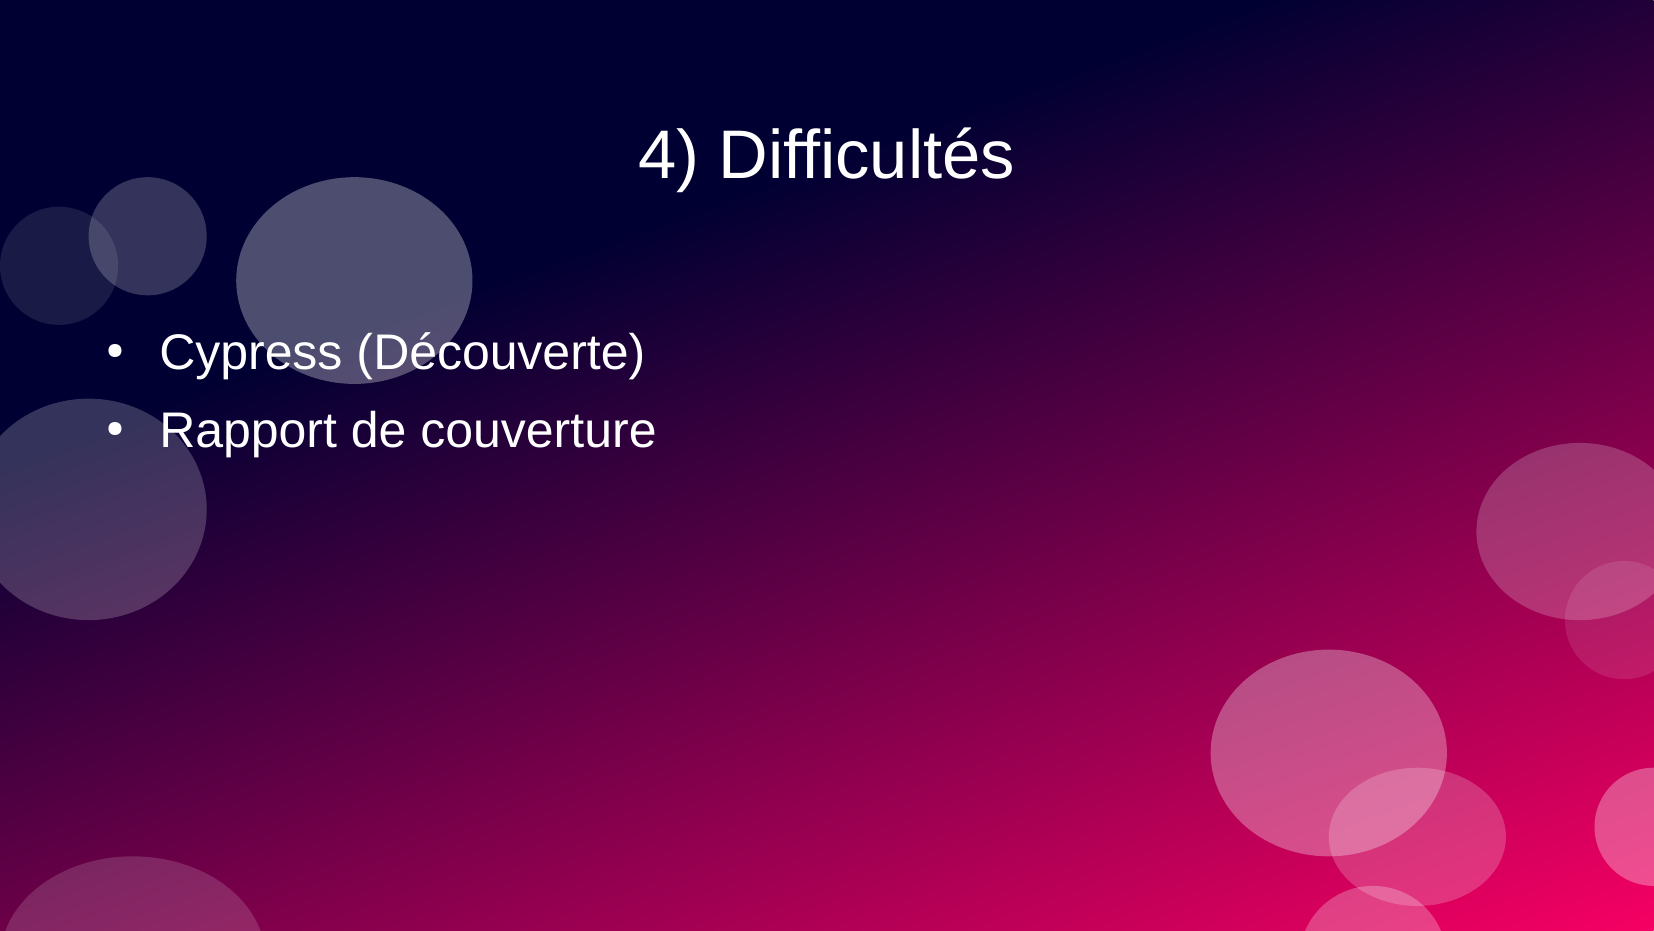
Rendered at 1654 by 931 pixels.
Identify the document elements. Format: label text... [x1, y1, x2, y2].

title 4) Difficultés [88, 73, 1565, 237]
list Cypress (Découverte) Rapport de couverture [88, 324, 1565, 783]
